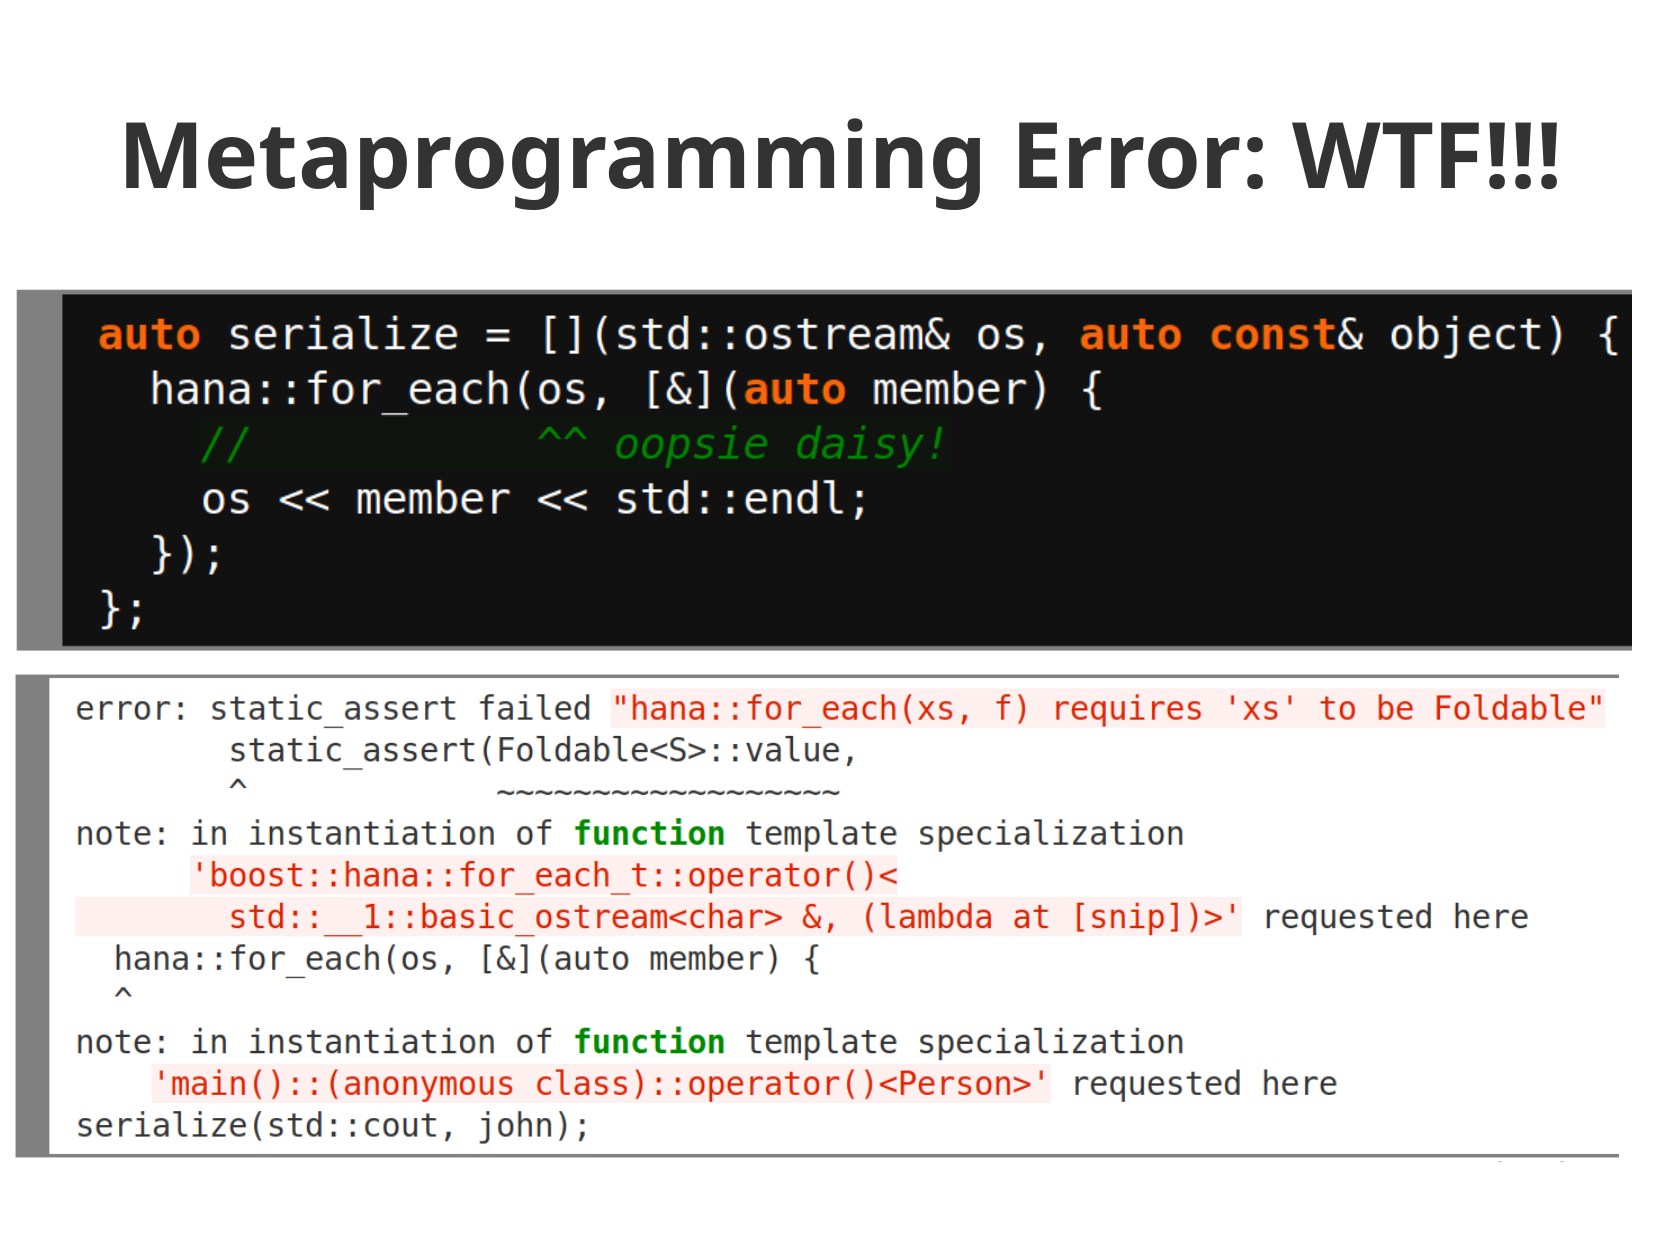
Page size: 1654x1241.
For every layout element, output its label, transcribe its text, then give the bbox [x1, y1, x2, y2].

picture [10, 670, 1619, 1161]
picture [11, 284, 1632, 661]
title Metaprogramming Error: WTF!!! [118, 49, 1571, 257]
